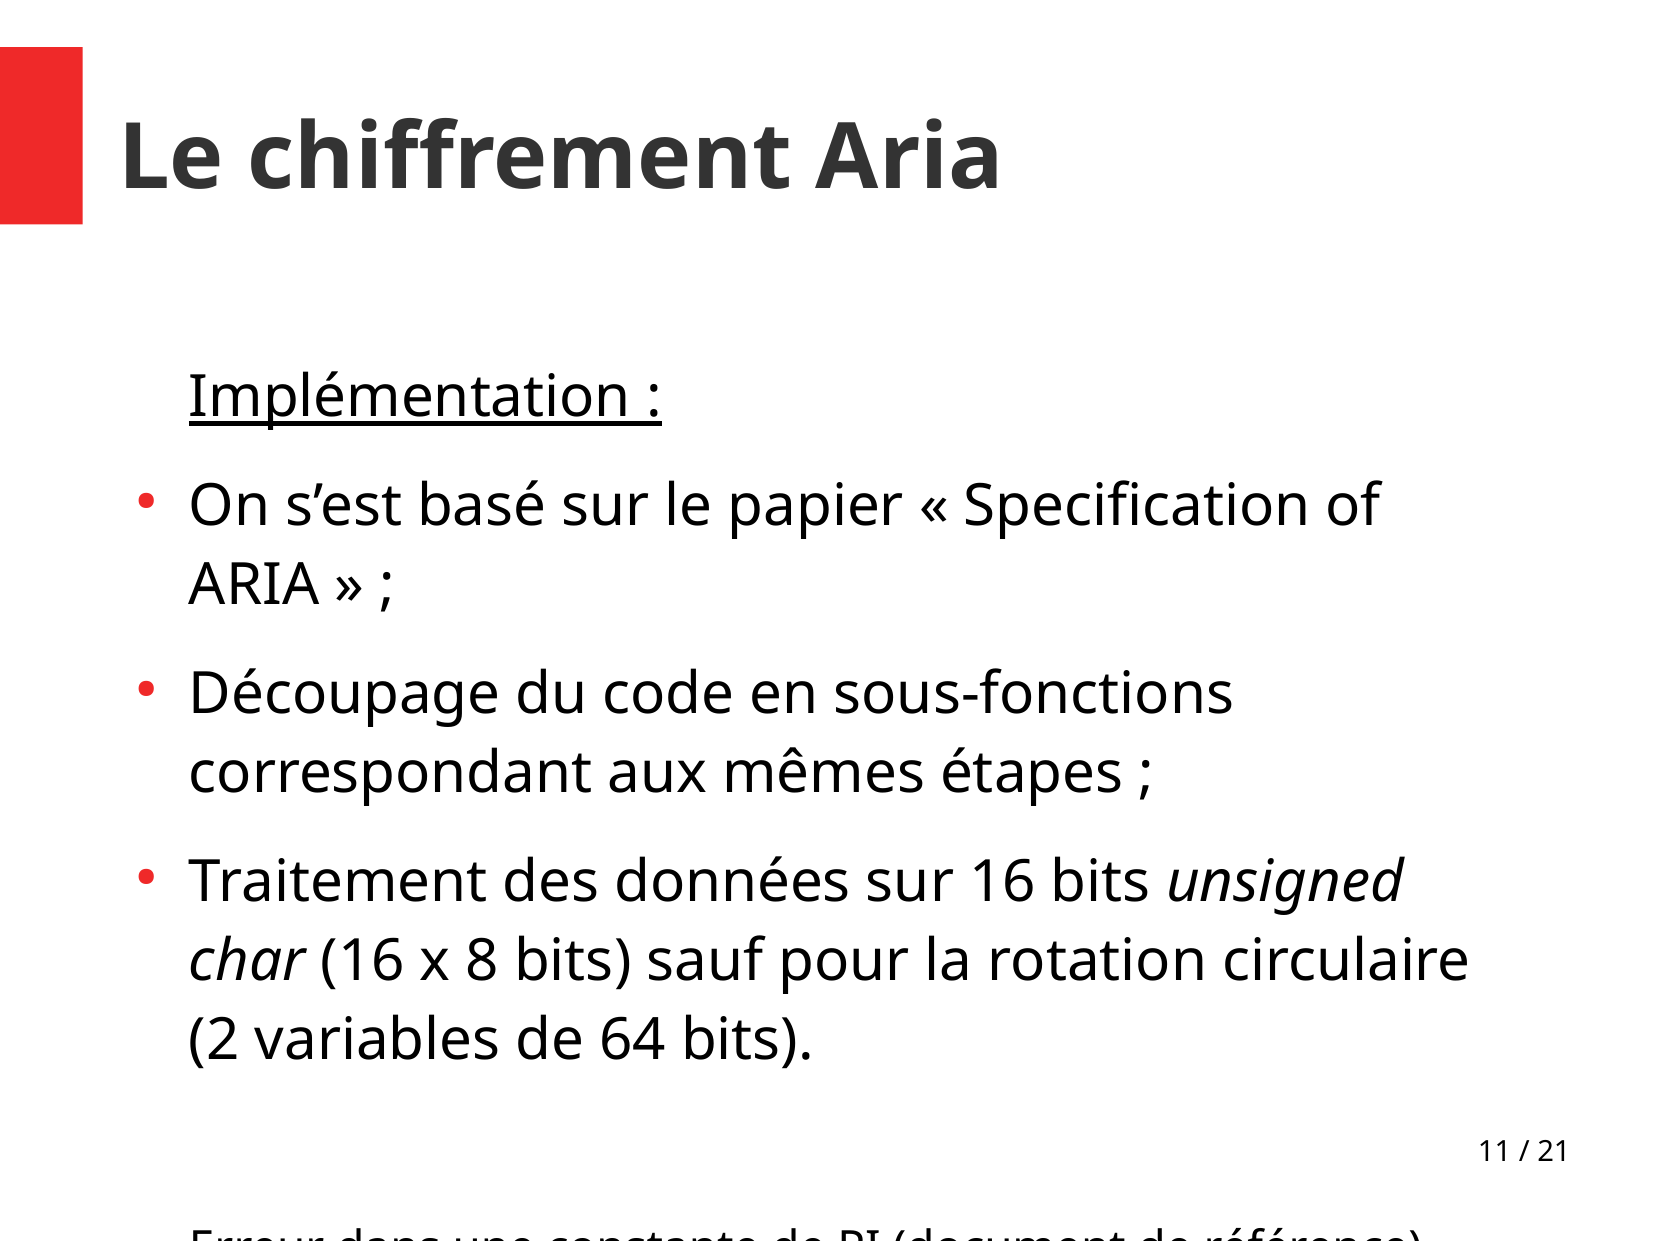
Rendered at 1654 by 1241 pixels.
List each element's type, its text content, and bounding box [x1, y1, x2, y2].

title Le chiffrement Aria [118, 45, 1571, 260]
list Implémentation : On s’est basé sur le papier « Specification of ARIA » ; Découpage du code en sous-fonctions correspondant aux mêmes étapes ; Traitement des données sur 16 bits unsigned char (16 x 8 bits) sauf pour la rotation circulaire (2 variables de 64 bits). Erreur dans une constante de PI (document de référence) [118, 354, 1536, 1074]
